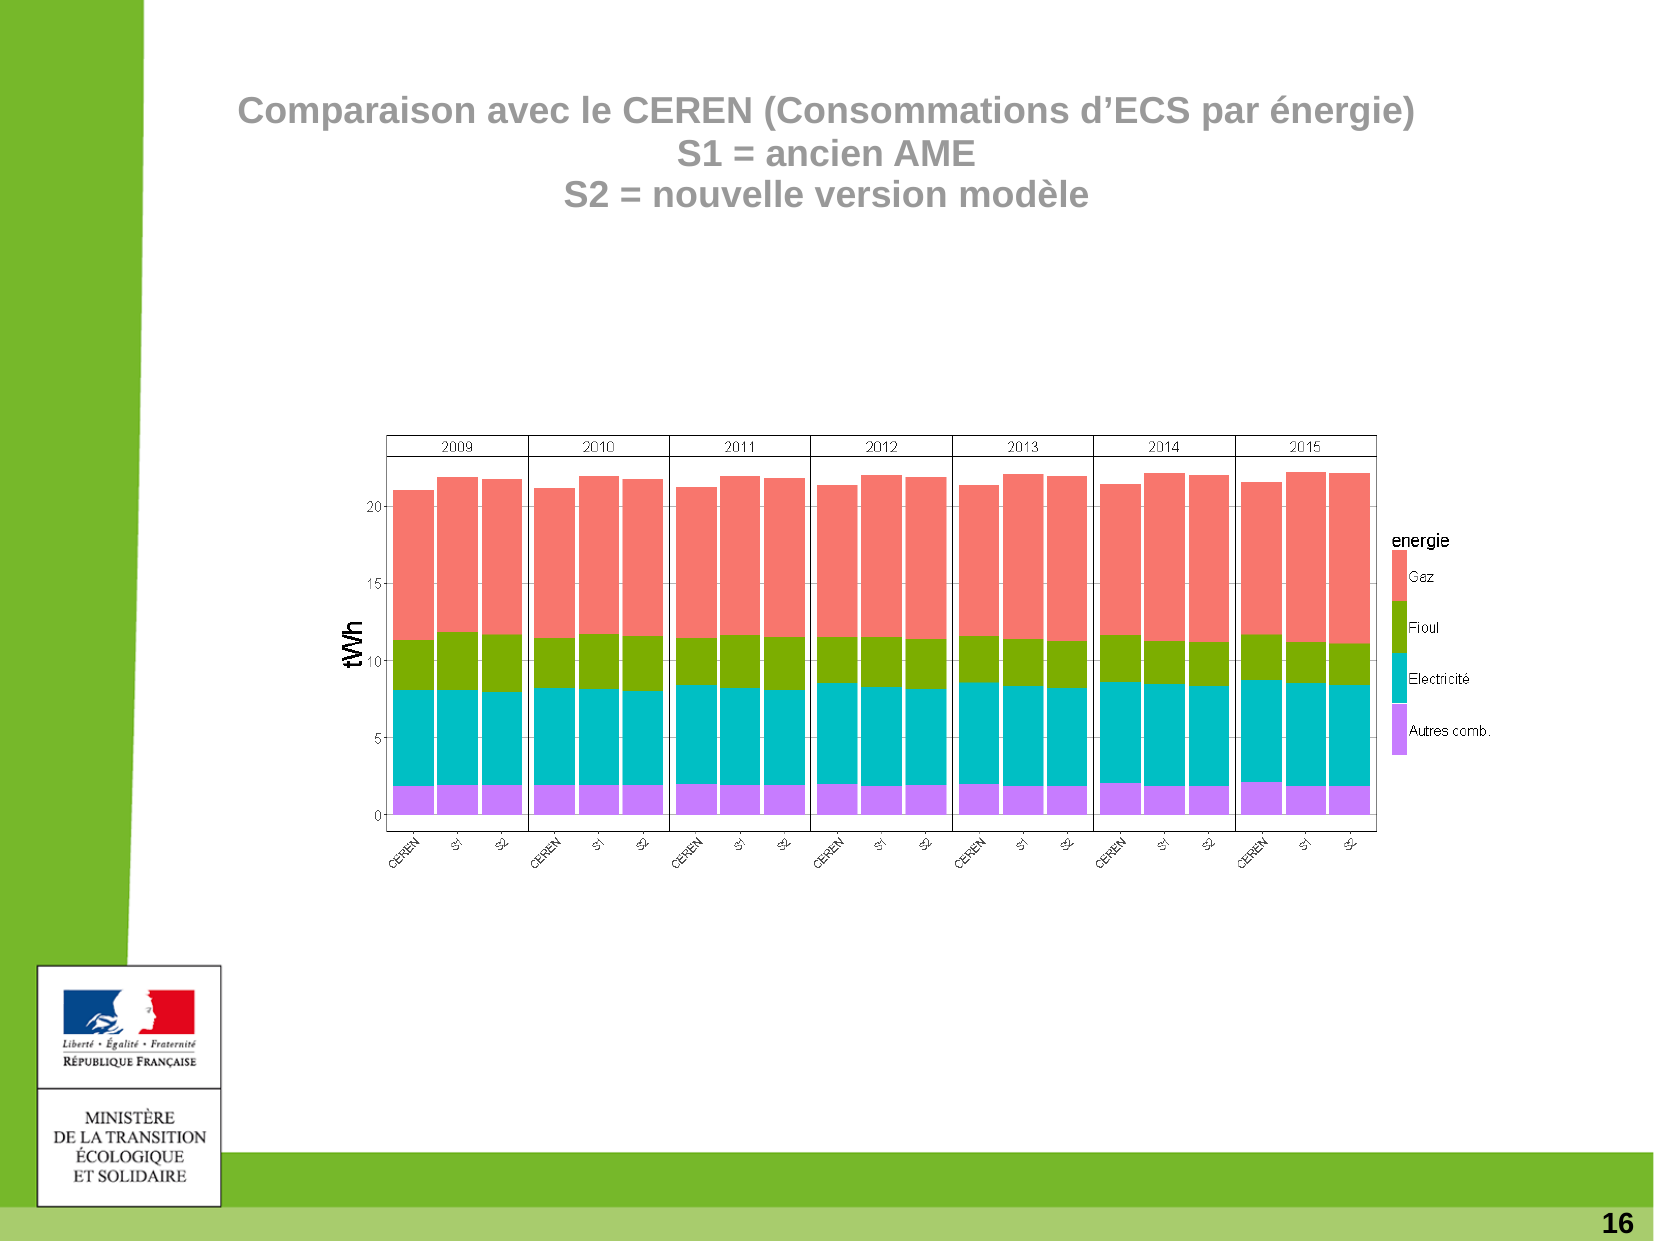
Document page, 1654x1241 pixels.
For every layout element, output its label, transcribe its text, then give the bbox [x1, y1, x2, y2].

title Comparaison avec le CEREN (Consommations d’ECS par énergie) S1 = ancien AME S2 = nouvelle version modèle [82, 49, 1571, 257]
picture [0, 0, 1654, 1241]
